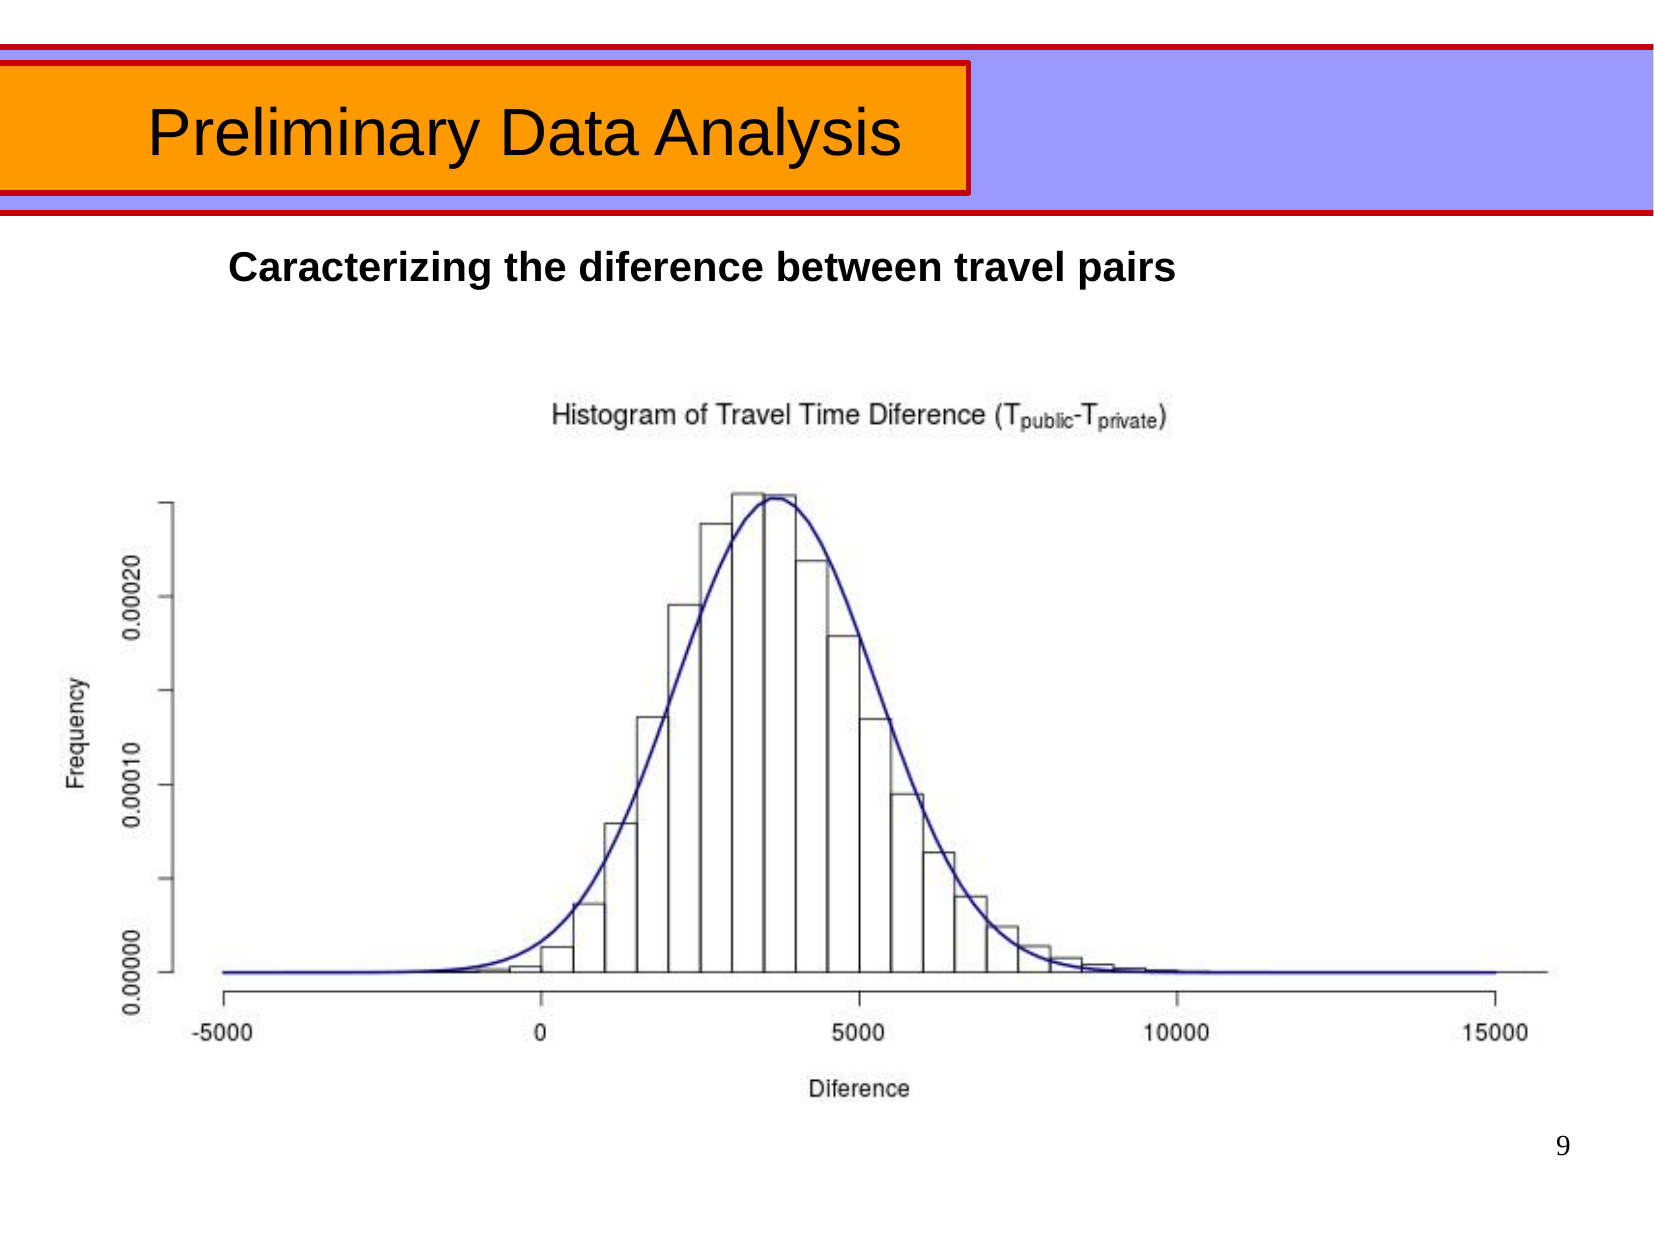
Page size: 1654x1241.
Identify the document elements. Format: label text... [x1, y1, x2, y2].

text_box Caracterizing the diference between travel pairs [129, 236, 1276, 298]
picture [59, 361, 1605, 1134]
title Preliminary Data Analysis [82, 57, 969, 207]
text_box [0, 47, 1654, 213]
